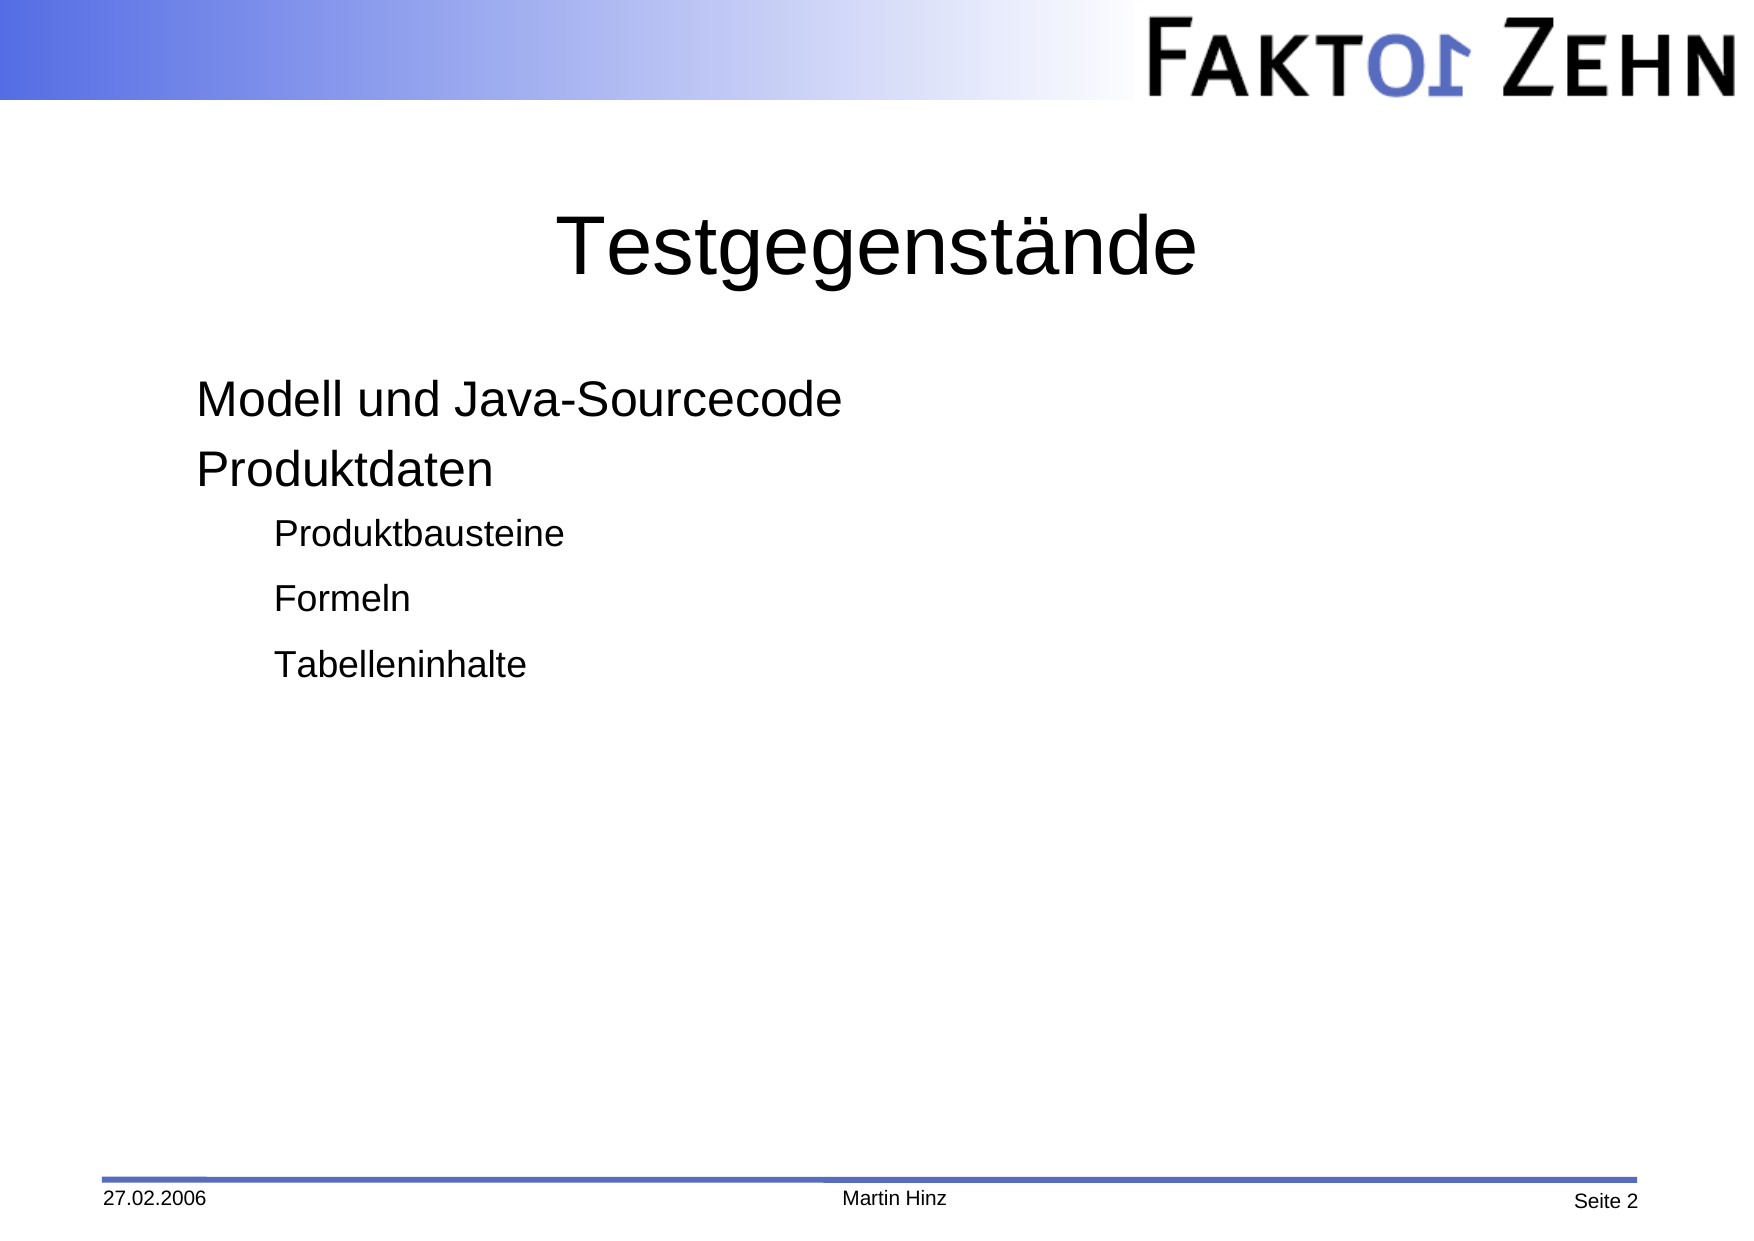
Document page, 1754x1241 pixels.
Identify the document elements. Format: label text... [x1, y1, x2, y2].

picture [1133, 2, 1749, 105]
title Testgegenstände [179, 142, 1576, 349]
list Modell und Java-Sourcecode Produktdaten Produktbausteine Formeln Tabelleninhalte [179, 371, 1576, 1078]
